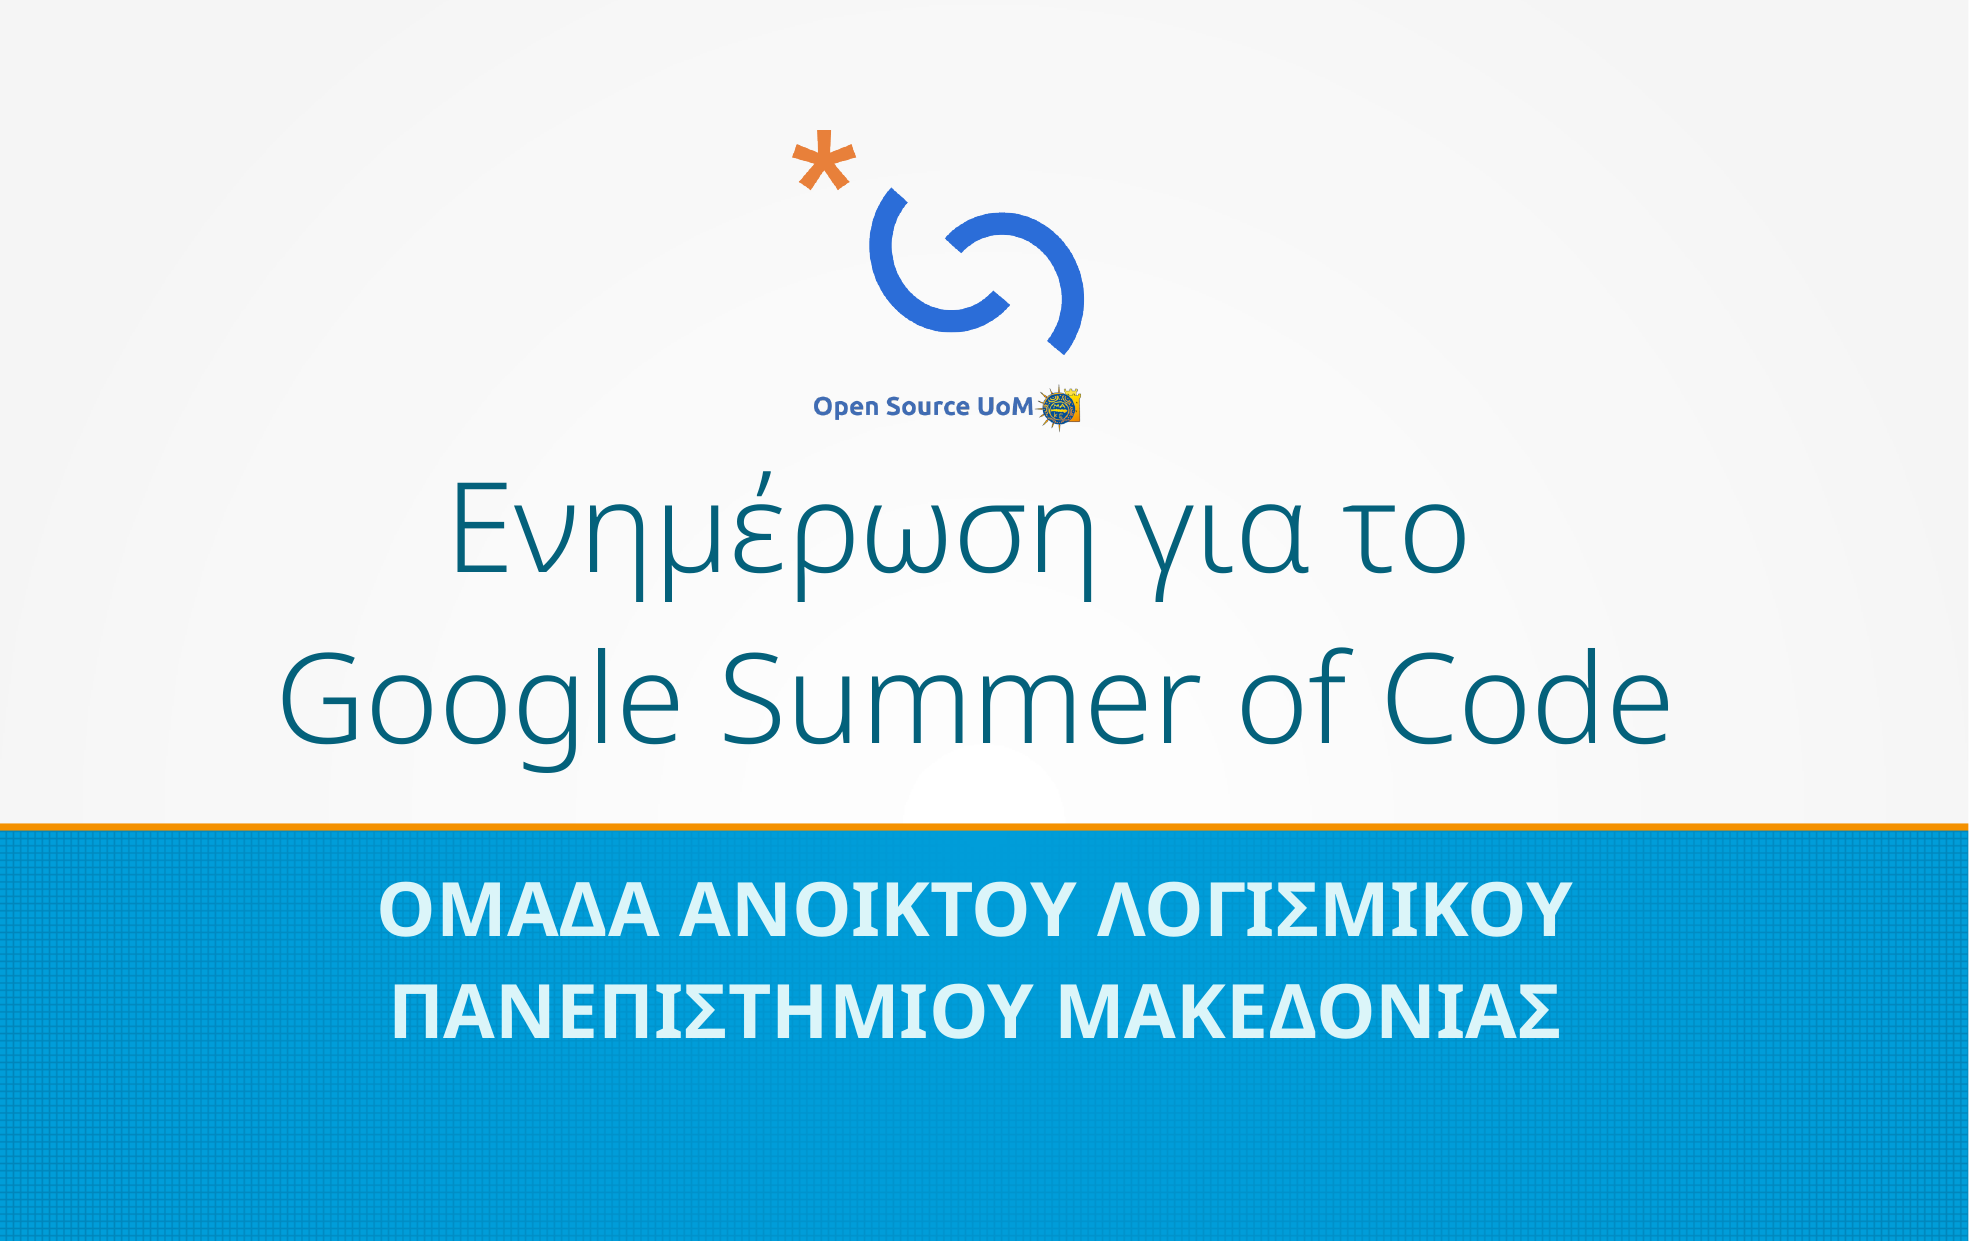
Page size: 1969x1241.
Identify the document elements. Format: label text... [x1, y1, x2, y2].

picture [0, 0, 1969, 830]
subtitle ΟΜΑΔΑ ΑΝΟΙΚΤΟΥ ΛΟΓΙΣΜΙΚΟΥ ΠΑΝΕΠΙΣΤΗΜΙΟΥ ΜΑΚΕΔΟΝΙΑΣ [90, 855, 1861, 1111]
title Ενημέρωση για το Google Summer of Code [90, 49, 1862, 781]
